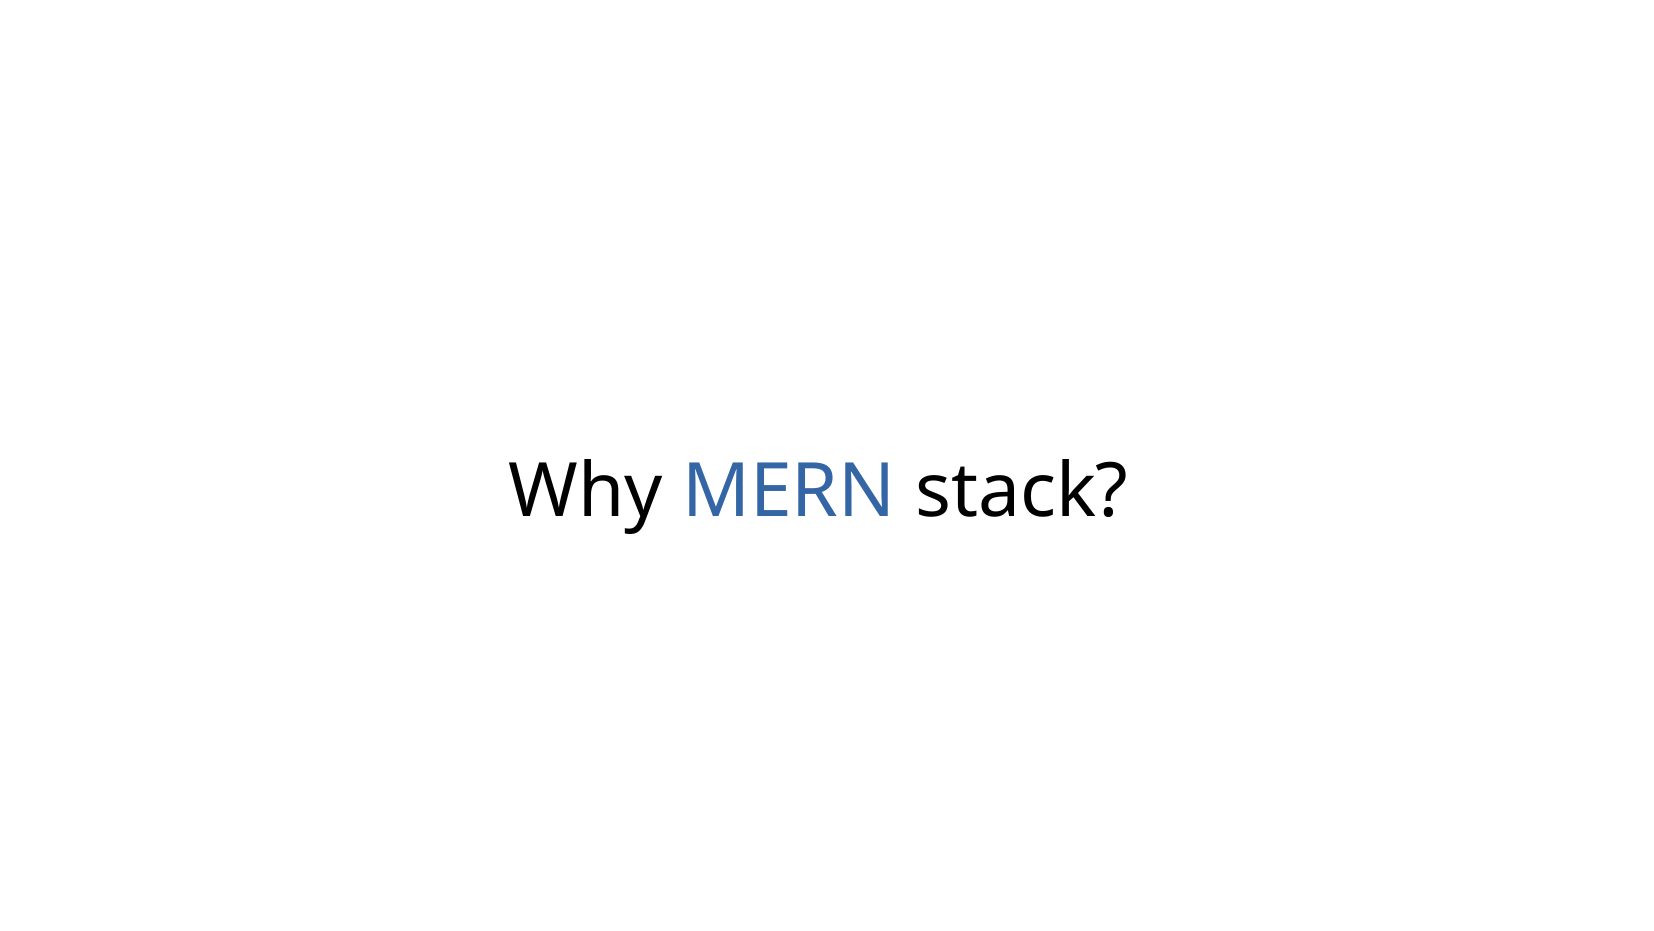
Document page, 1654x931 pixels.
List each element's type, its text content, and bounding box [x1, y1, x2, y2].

text_box Why MERN stack? [493, 428, 1160, 532]
